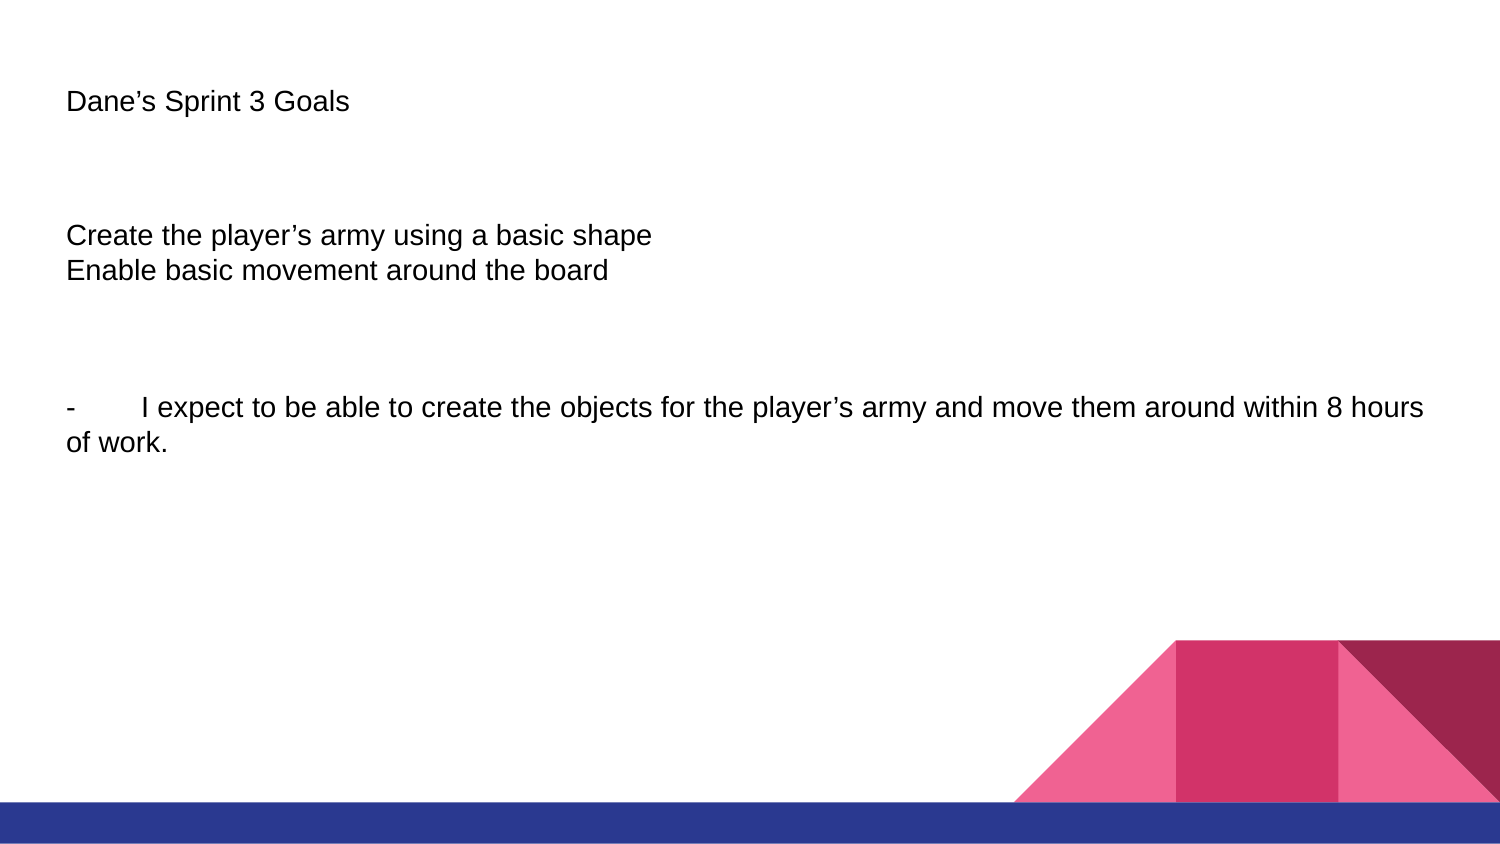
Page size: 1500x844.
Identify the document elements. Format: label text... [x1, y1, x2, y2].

list Create the player’s army using a basic shape Enable basic movement around the board - I expect to be able to create the objects for the player’s army and move them around within 8 hours of work. [51, 201, 1449, 726]
title Dane’s Sprint 3 Goals [51, 67, 1449, 167]
